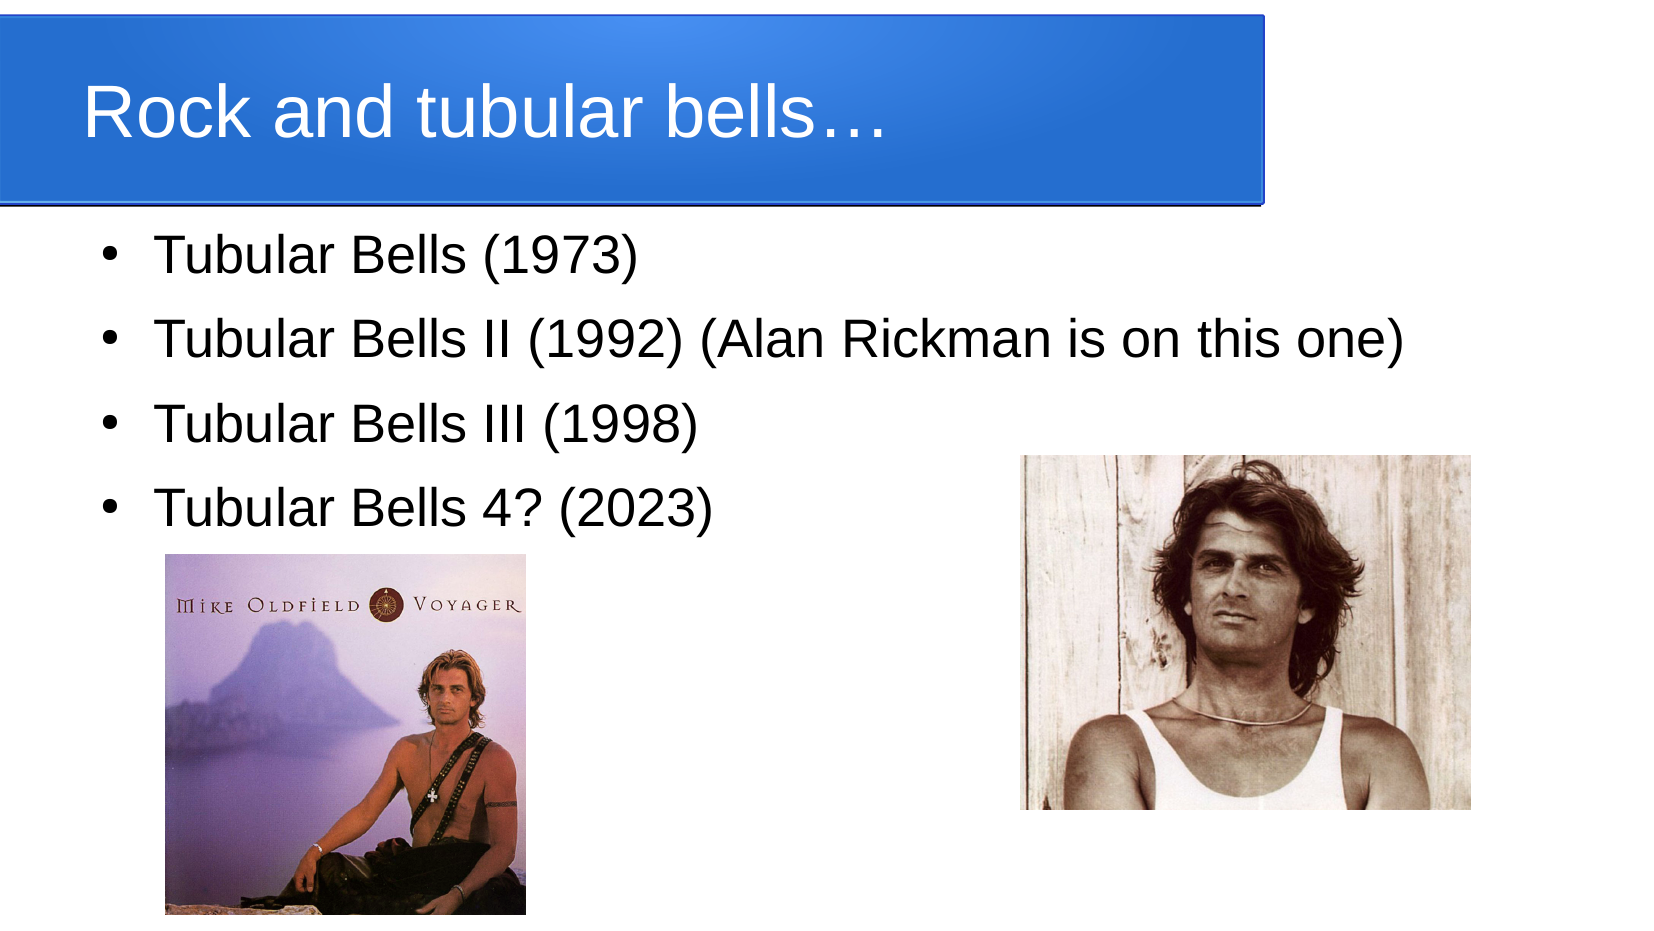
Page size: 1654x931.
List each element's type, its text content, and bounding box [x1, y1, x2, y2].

picture [165, 554, 526, 915]
title Rock and tubular bells… [82, 35, 1235, 189]
list Tubular Bells (1973) Tubular Bells II (1992) (Alan Rickman is on this one) Tubular Bells III (1998) Tubular Bells 4? (2023) [82, 224, 1571, 764]
picture [1020, 455, 1471, 811]
